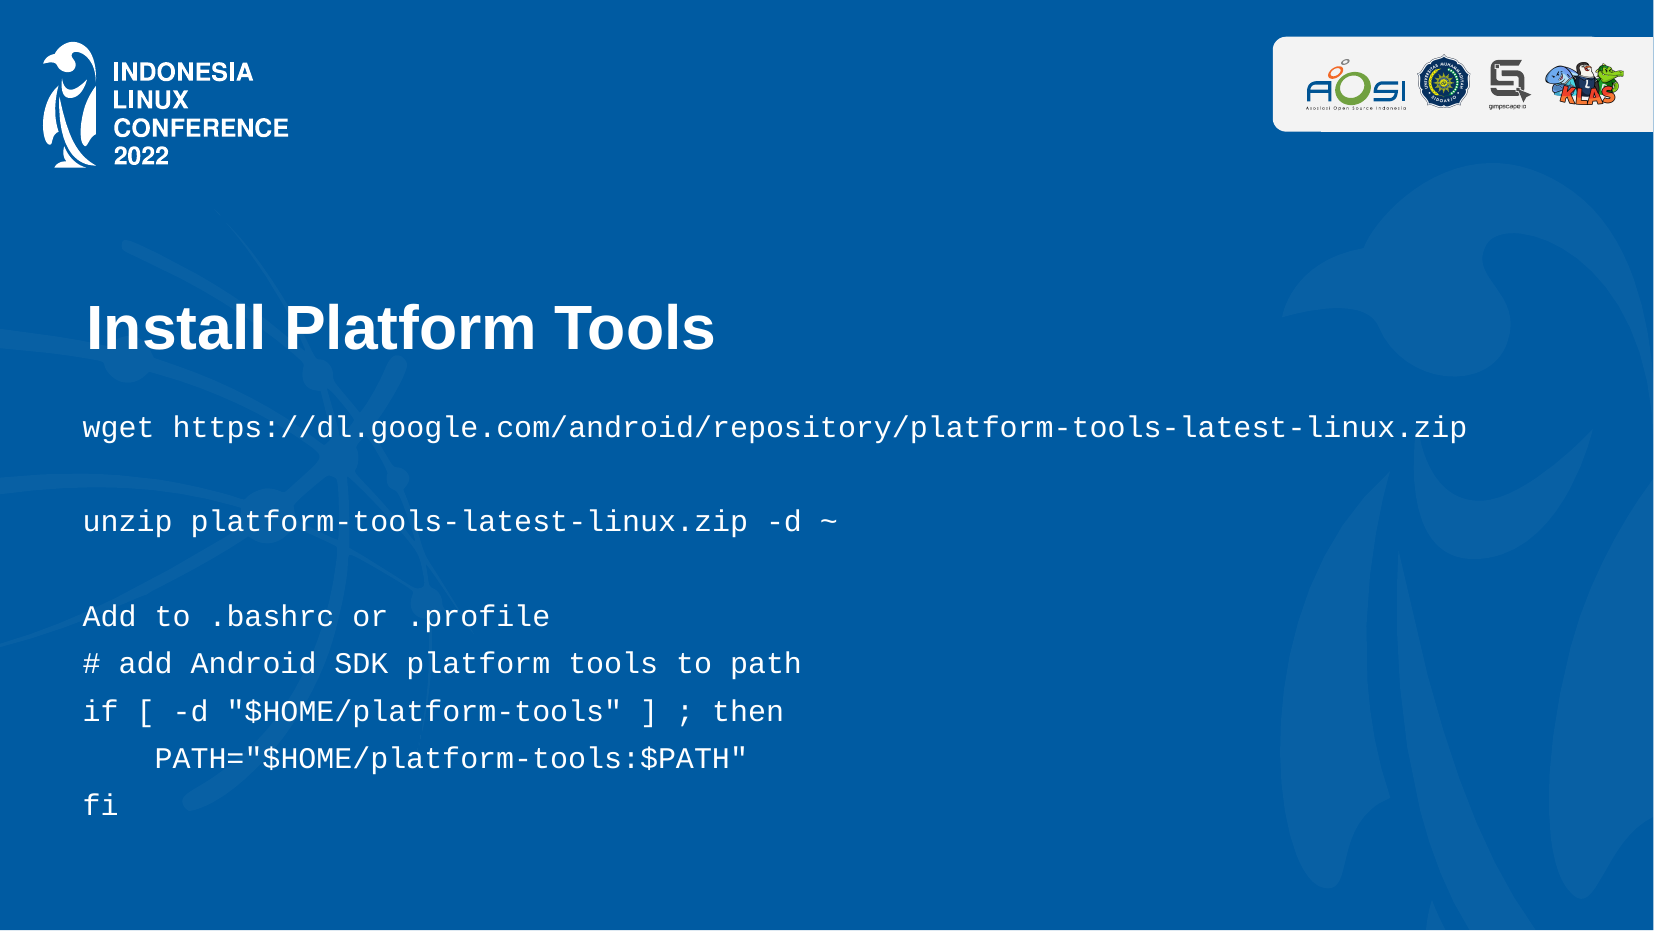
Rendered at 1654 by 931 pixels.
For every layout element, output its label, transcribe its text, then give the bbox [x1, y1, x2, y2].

title Install Platform Tools [86, 262, 1576, 394]
list wget https://dl.google.com/android/repository/platform-tools-latest-linux.zip unzip platform-tools-latest-linux.zip -d ~ Add to .bashrc or .profile # add Android SDK platform tools to path if [ -d "$HOME/platform-tools" ] ; then PATH="$HOME/platform-tools:$PATH" fi [82, 412, 1571, 826]
picture [1417, 54, 1471, 108]
picture [1545, 62, 1624, 105]
